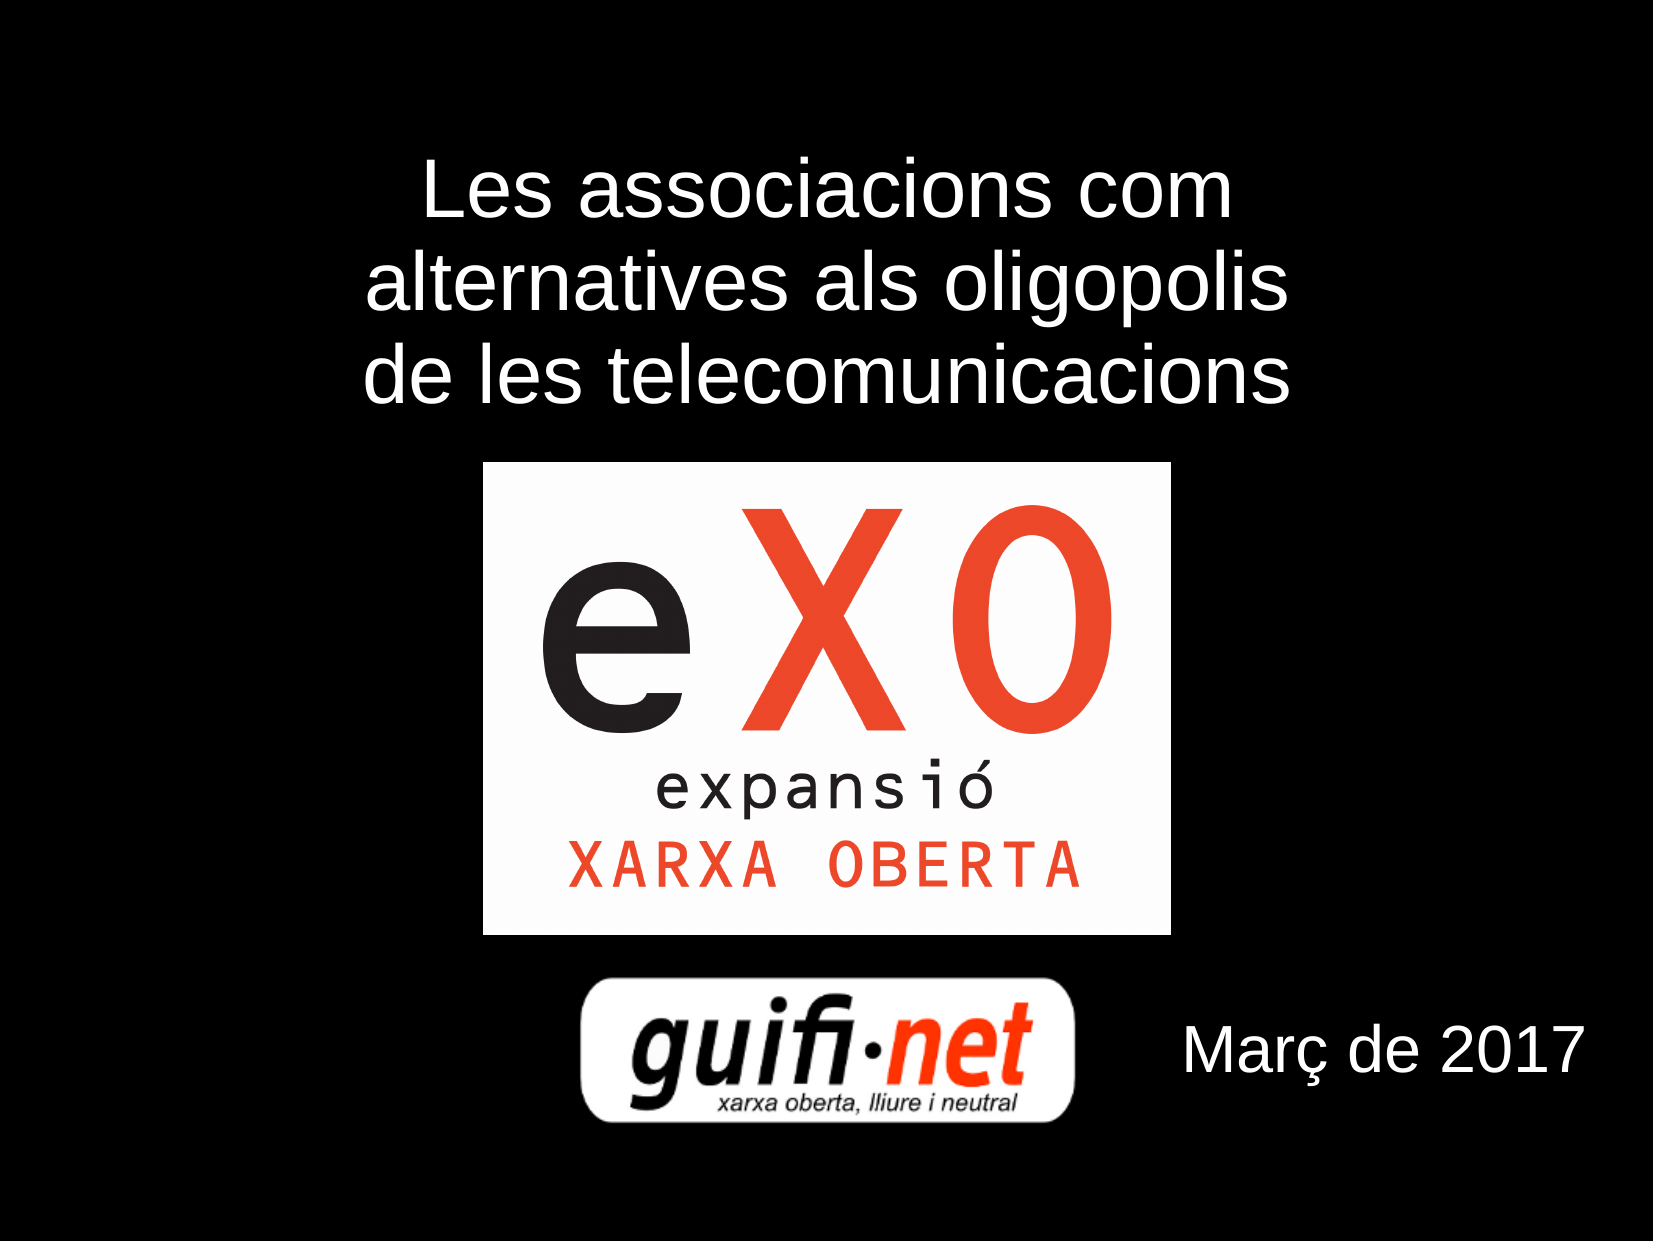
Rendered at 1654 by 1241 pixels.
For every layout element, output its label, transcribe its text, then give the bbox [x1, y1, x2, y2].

picture [483, 462, 1171, 935]
text_box Març de 2017 [1166, 1005, 1606, 1095]
picture [554, 945, 1102, 1156]
text_box Les associacions com alternatives als oligopolis de les telecomunicacions [340, 135, 1316, 430]
